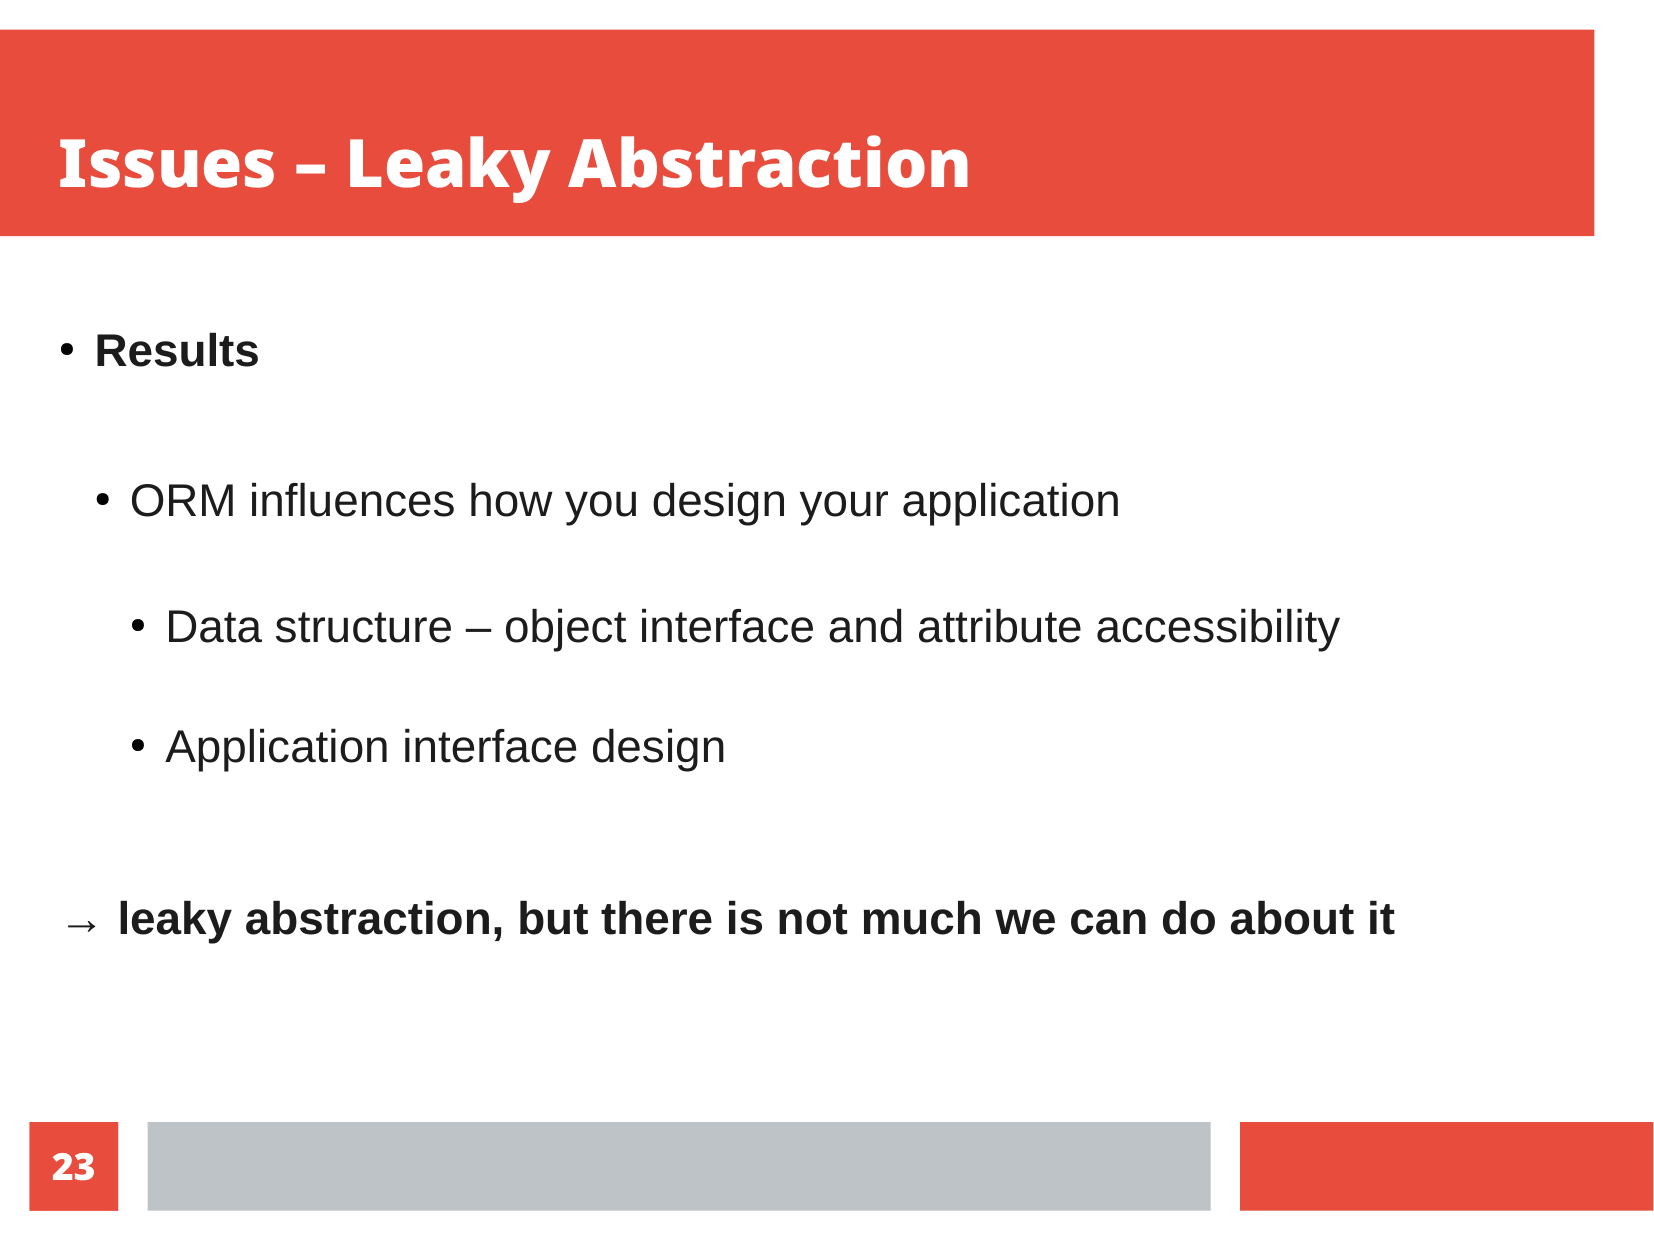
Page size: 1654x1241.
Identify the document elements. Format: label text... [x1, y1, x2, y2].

list Results ORM influences how you design your application Data structure – object interface and attribute accessibility Application interface design → leaky abstraction, but there is not much we can do about it [59, 324, 1565, 1087]
title Issues – Leaky Abstraction [59, 59, 1595, 207]
